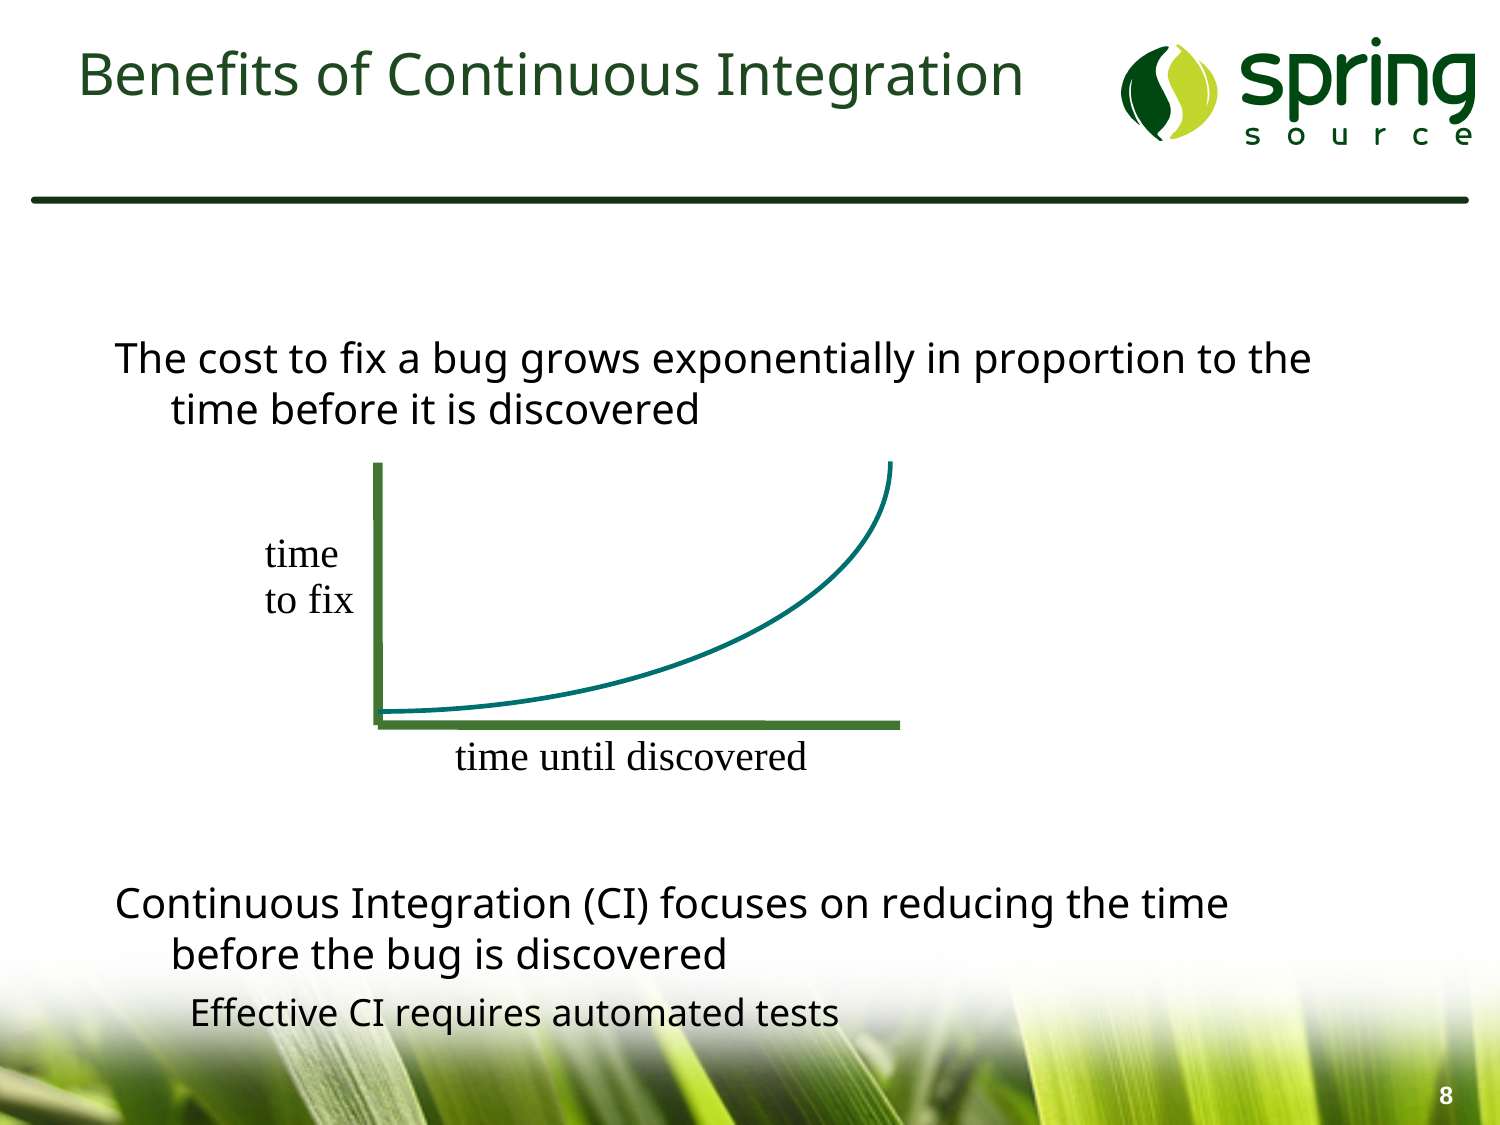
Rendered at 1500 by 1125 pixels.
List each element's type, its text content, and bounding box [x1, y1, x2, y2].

picture [1338, 37, 1475, 145]
title Benefits of Continuous Integration [62, 24, 1338, 213]
text_box time to fix [250, 522, 391, 631]
picture [727, 1008, 739, 1024]
text_box time until discovered [440, 725, 868, 787]
list The cost to fix a bug grows exponentially in proportion to the time before it is discovered Continuous Integration (CI) focuses on reducing the time before the bug is discovered Effective CI requires automated tests [99, 324, 1376, 1001]
picture [0, 944, 1500, 1125]
